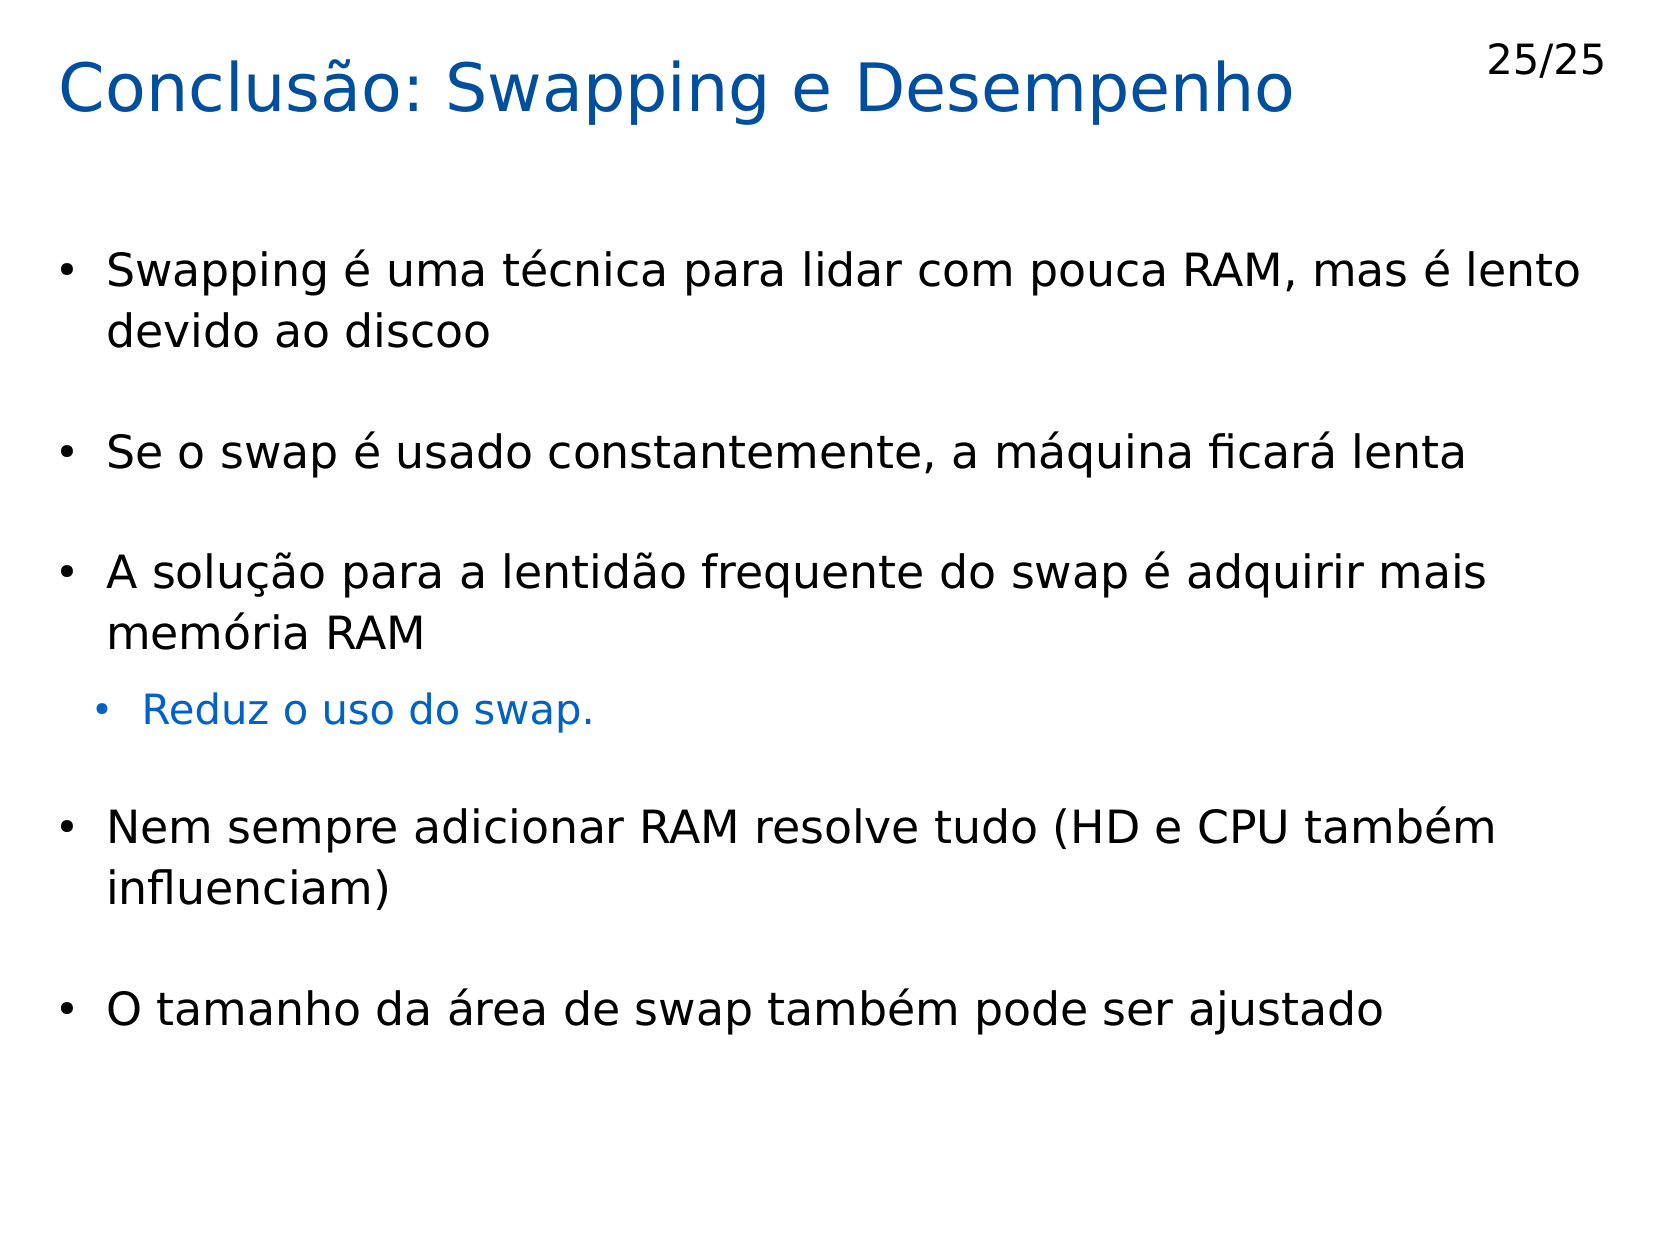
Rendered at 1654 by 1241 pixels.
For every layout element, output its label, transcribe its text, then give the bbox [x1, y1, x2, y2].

title Conclusão: Swapping e Desempenho [59, 29, 1506, 148]
list Swapping é uma técnica para lidar com pouca RAM, mas é lento devido ao discoo Se o swap é usado constantemente, a máquina ficará lenta A solução para a lentidão frequente do swap é adquirir mais memória RAM Reduz o uso do swap. Nem sempre adicionar RAM resolve tudo (HD e CPU também influenciam) O tamanho da área de swap também pode ser ajustado [59, 236, 1595, 1211]
